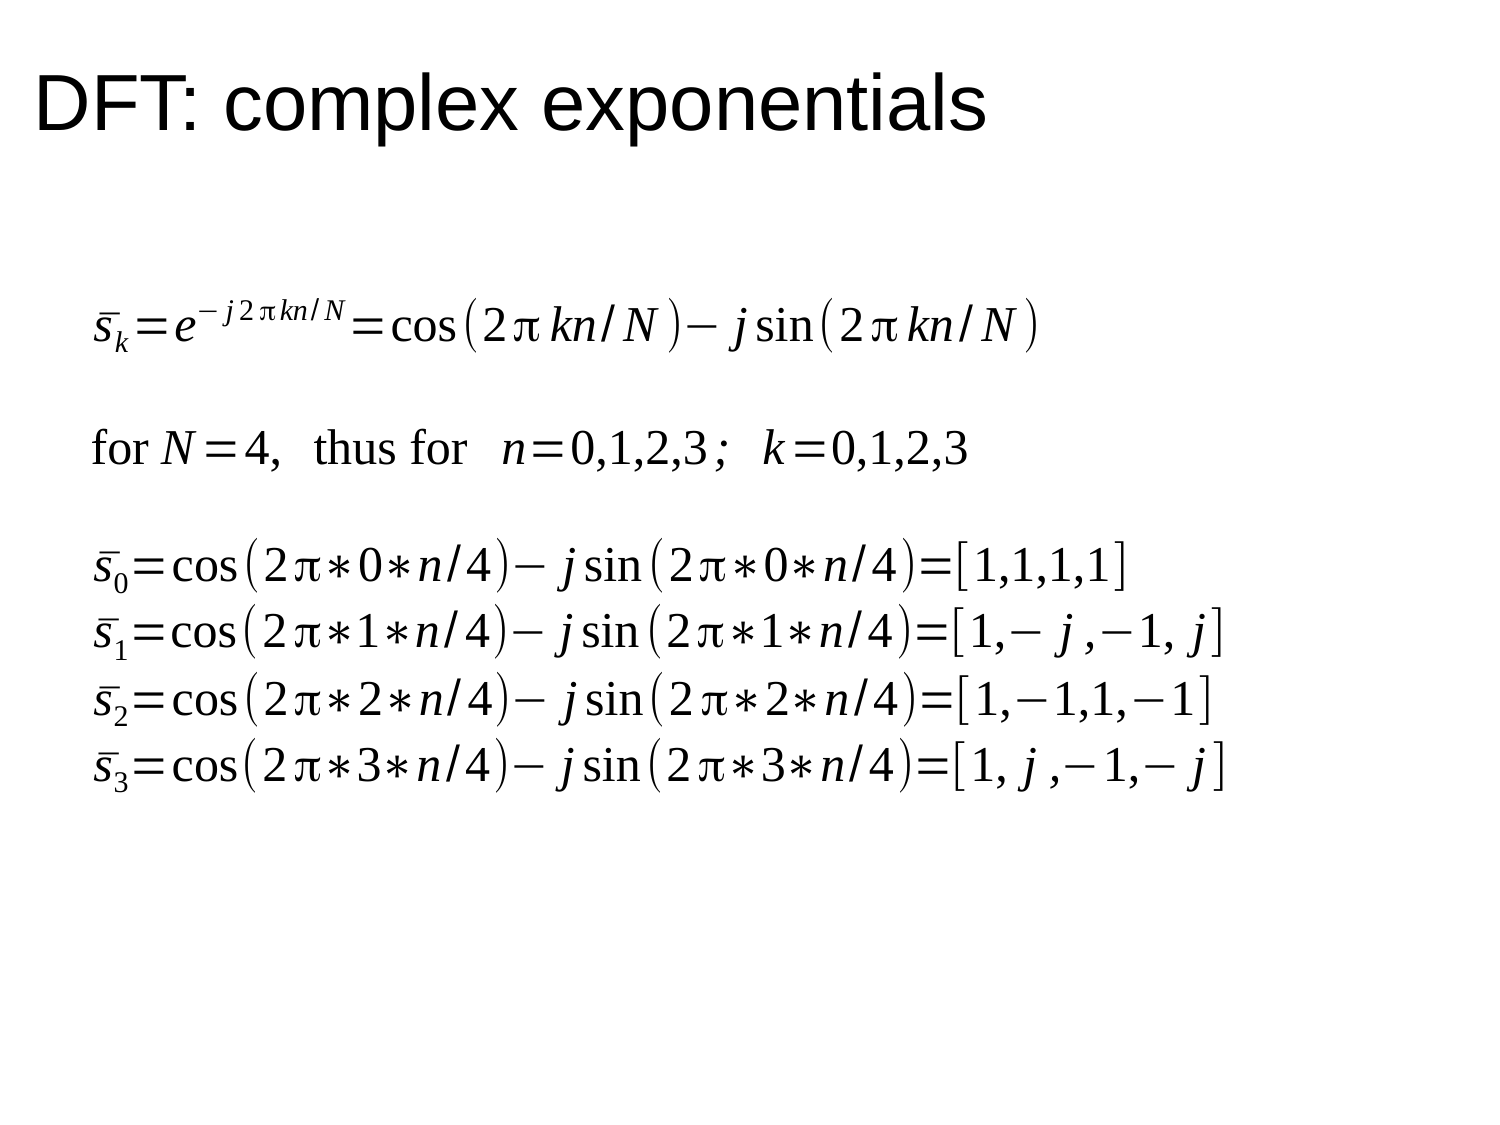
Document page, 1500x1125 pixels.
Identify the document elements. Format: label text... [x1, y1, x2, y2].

chart [83, 293, 1233, 800]
title DFT: complex exponentials [33, 9, 1384, 197]
